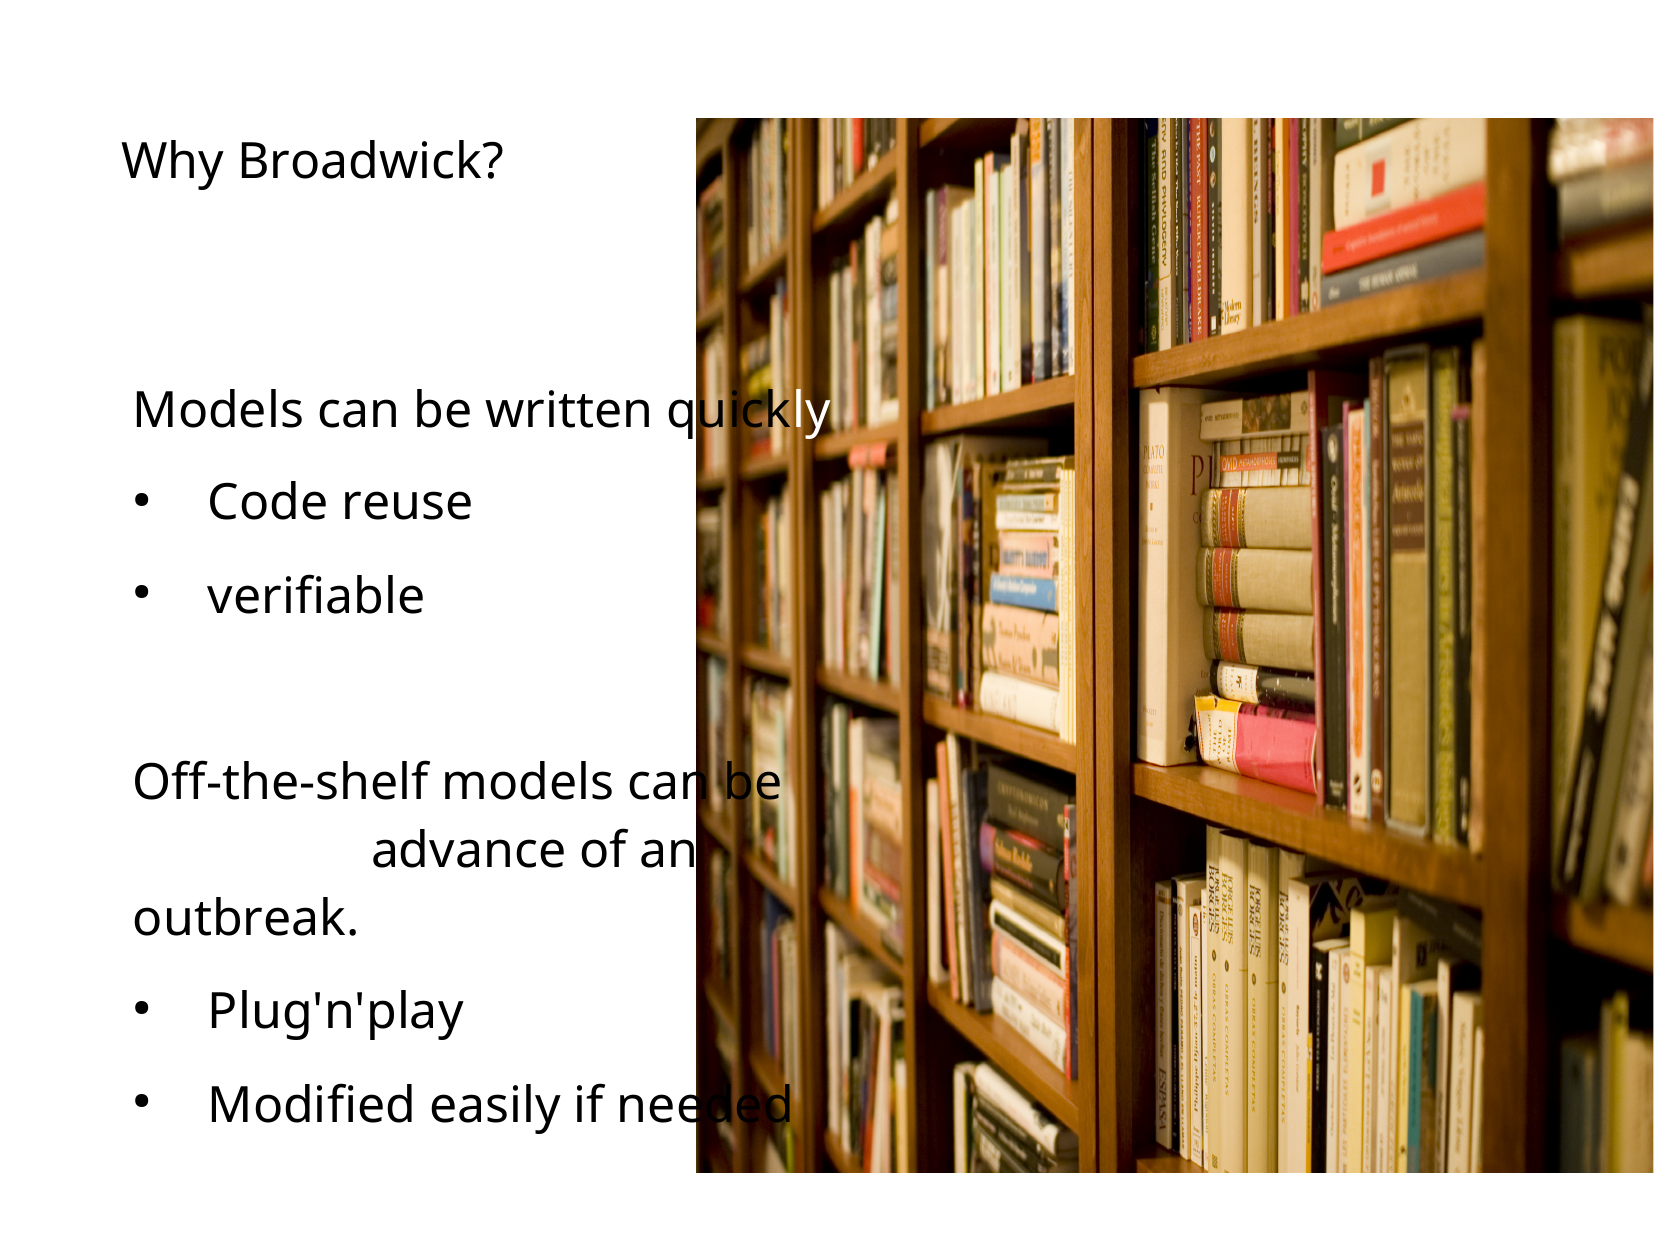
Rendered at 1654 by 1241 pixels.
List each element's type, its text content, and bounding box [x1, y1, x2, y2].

text_box Why Broadwick? [106, 118, 650, 260]
text_box Models can be written quickly Code reuse verifiable Off-the-shelf models can be written in advance of an outbreak. Plug'n'play Modified easily if needed [118, 366, 945, 1185]
picture [0, 0, 1654, 1241]
